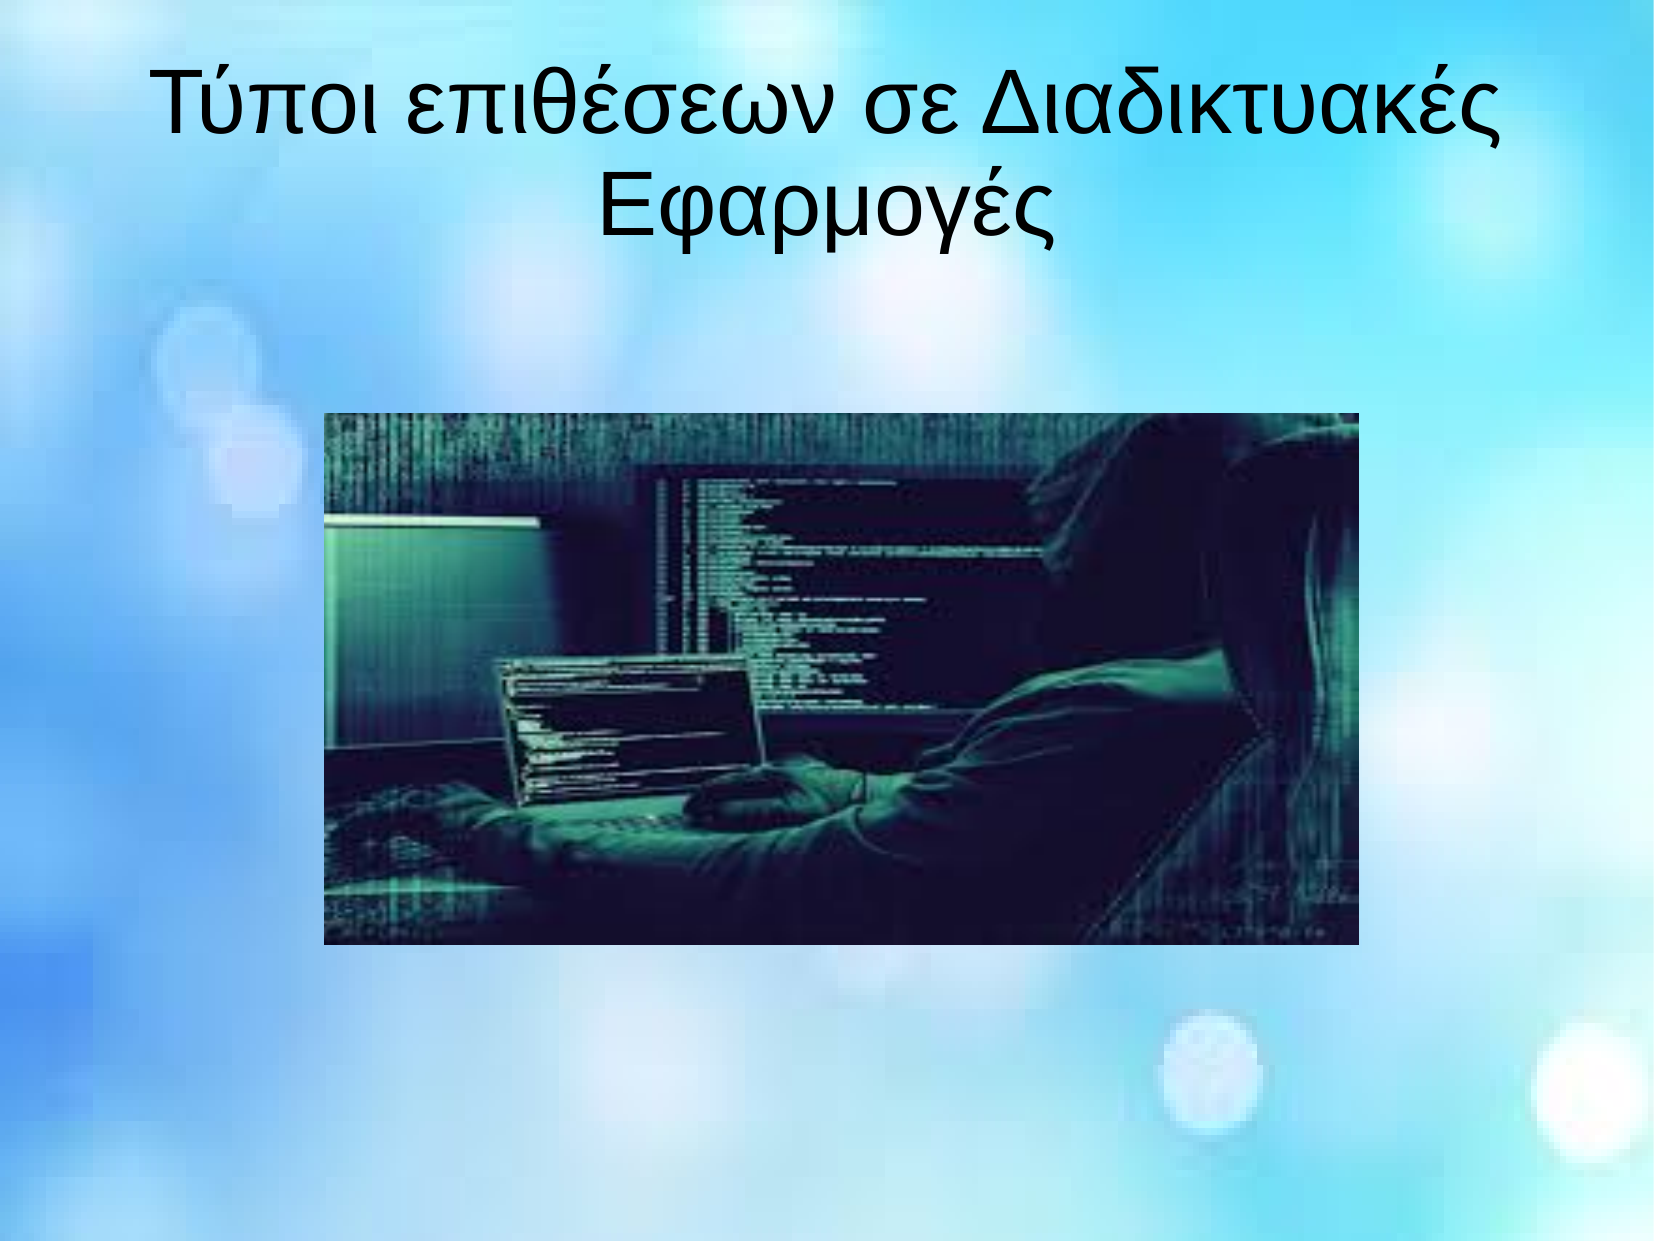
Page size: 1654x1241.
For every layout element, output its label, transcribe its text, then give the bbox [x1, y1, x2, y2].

title Τύποι επιθέσεων σε Διαδικτυακές Εφαρμογές [82, 49, 1571, 257]
picture [0, 0, 1654, 1241]
